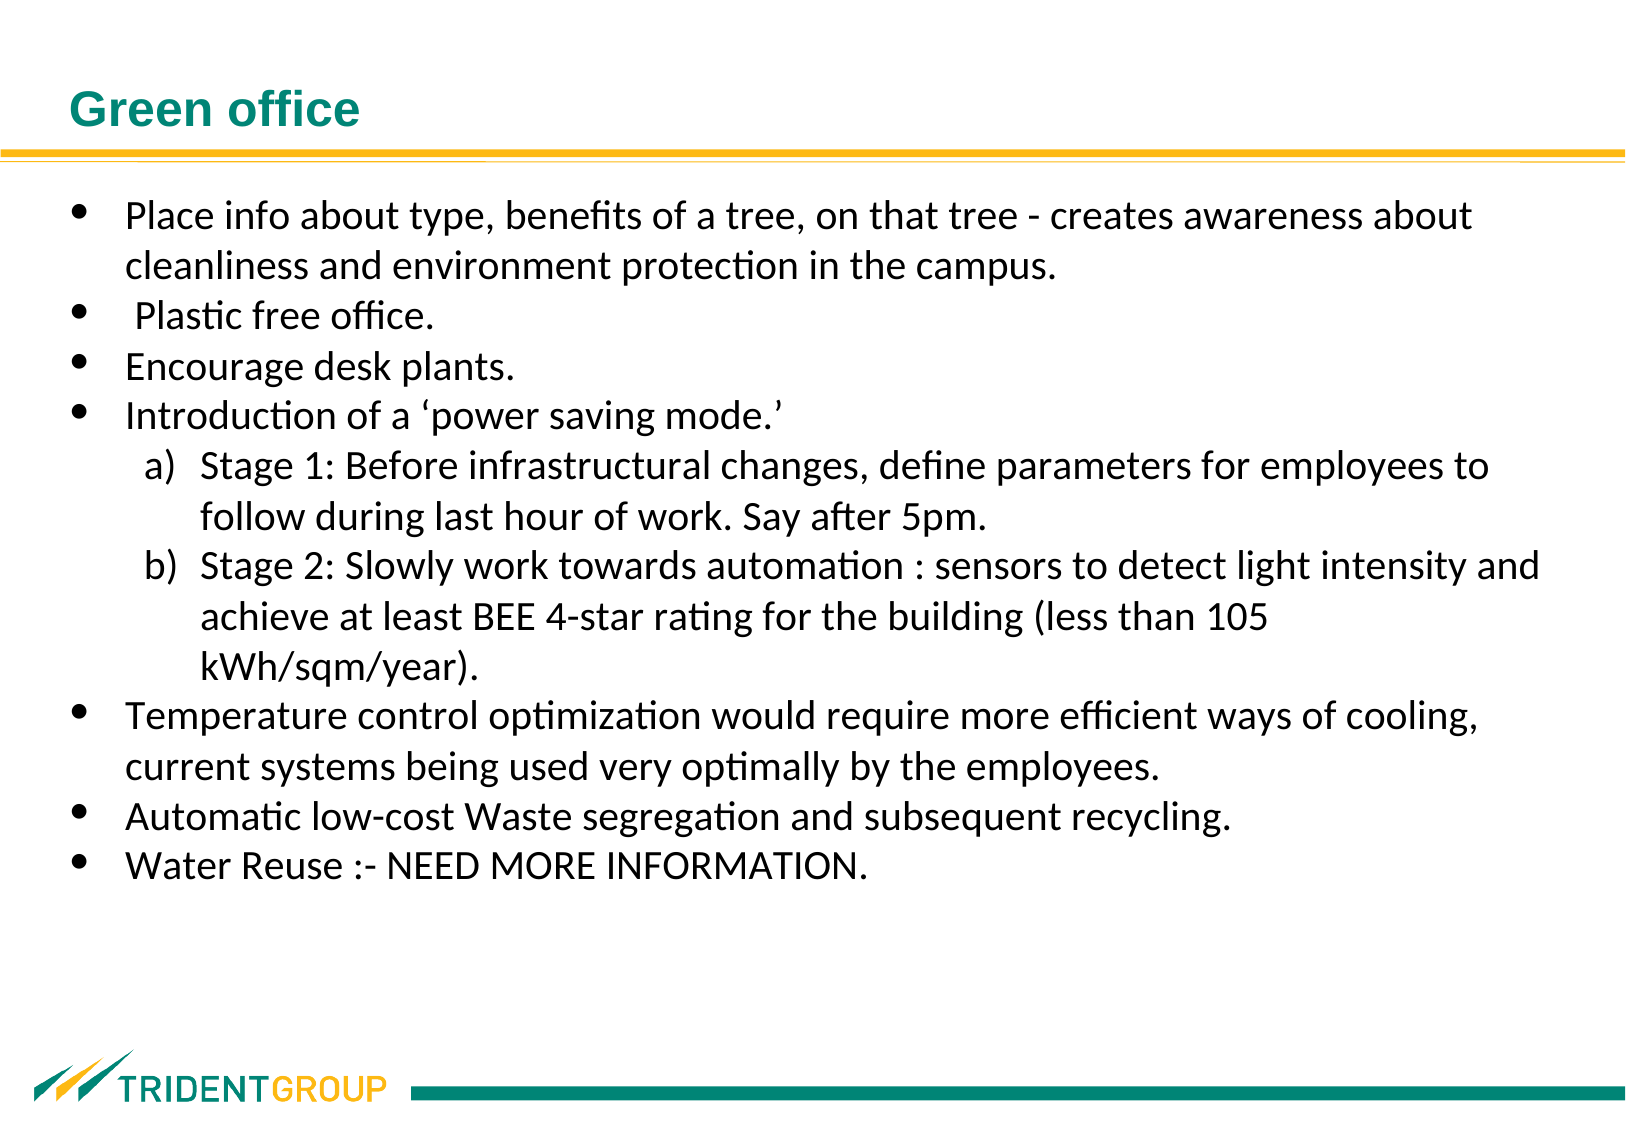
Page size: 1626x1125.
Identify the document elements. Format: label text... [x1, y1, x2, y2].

title Green office [54, 68, 1571, 145]
text_box [411, 1086, 1626, 1101]
picture [27, 1044, 394, 1122]
text_box Place info about type, benefits of a tree, on that tree - creates awareness about cleanliness and environment protection in the campus. Plastic free office. Encourage desk plants. Introduction of a ‘power saving mode.’ Stage 1: Before infrastructural changes, define parameters for employees to follow during last hour of work. Say after 5pm. Stage 2: Slowly work towards automation : sensors to detect light intensity and achieve at least BEE 4-star rating for the building (less than 105 kWh/sqm/year). Temperature control optimization would require more efficient ways of cooling, current systems being used very optimally by the employees. Automatic low-cost Waste segregation and subsequent recycling. Water Reuse :- NEED MORE INFORMATION. [54, 180, 1571, 1047]
text_box [0, 149, 1626, 158]
